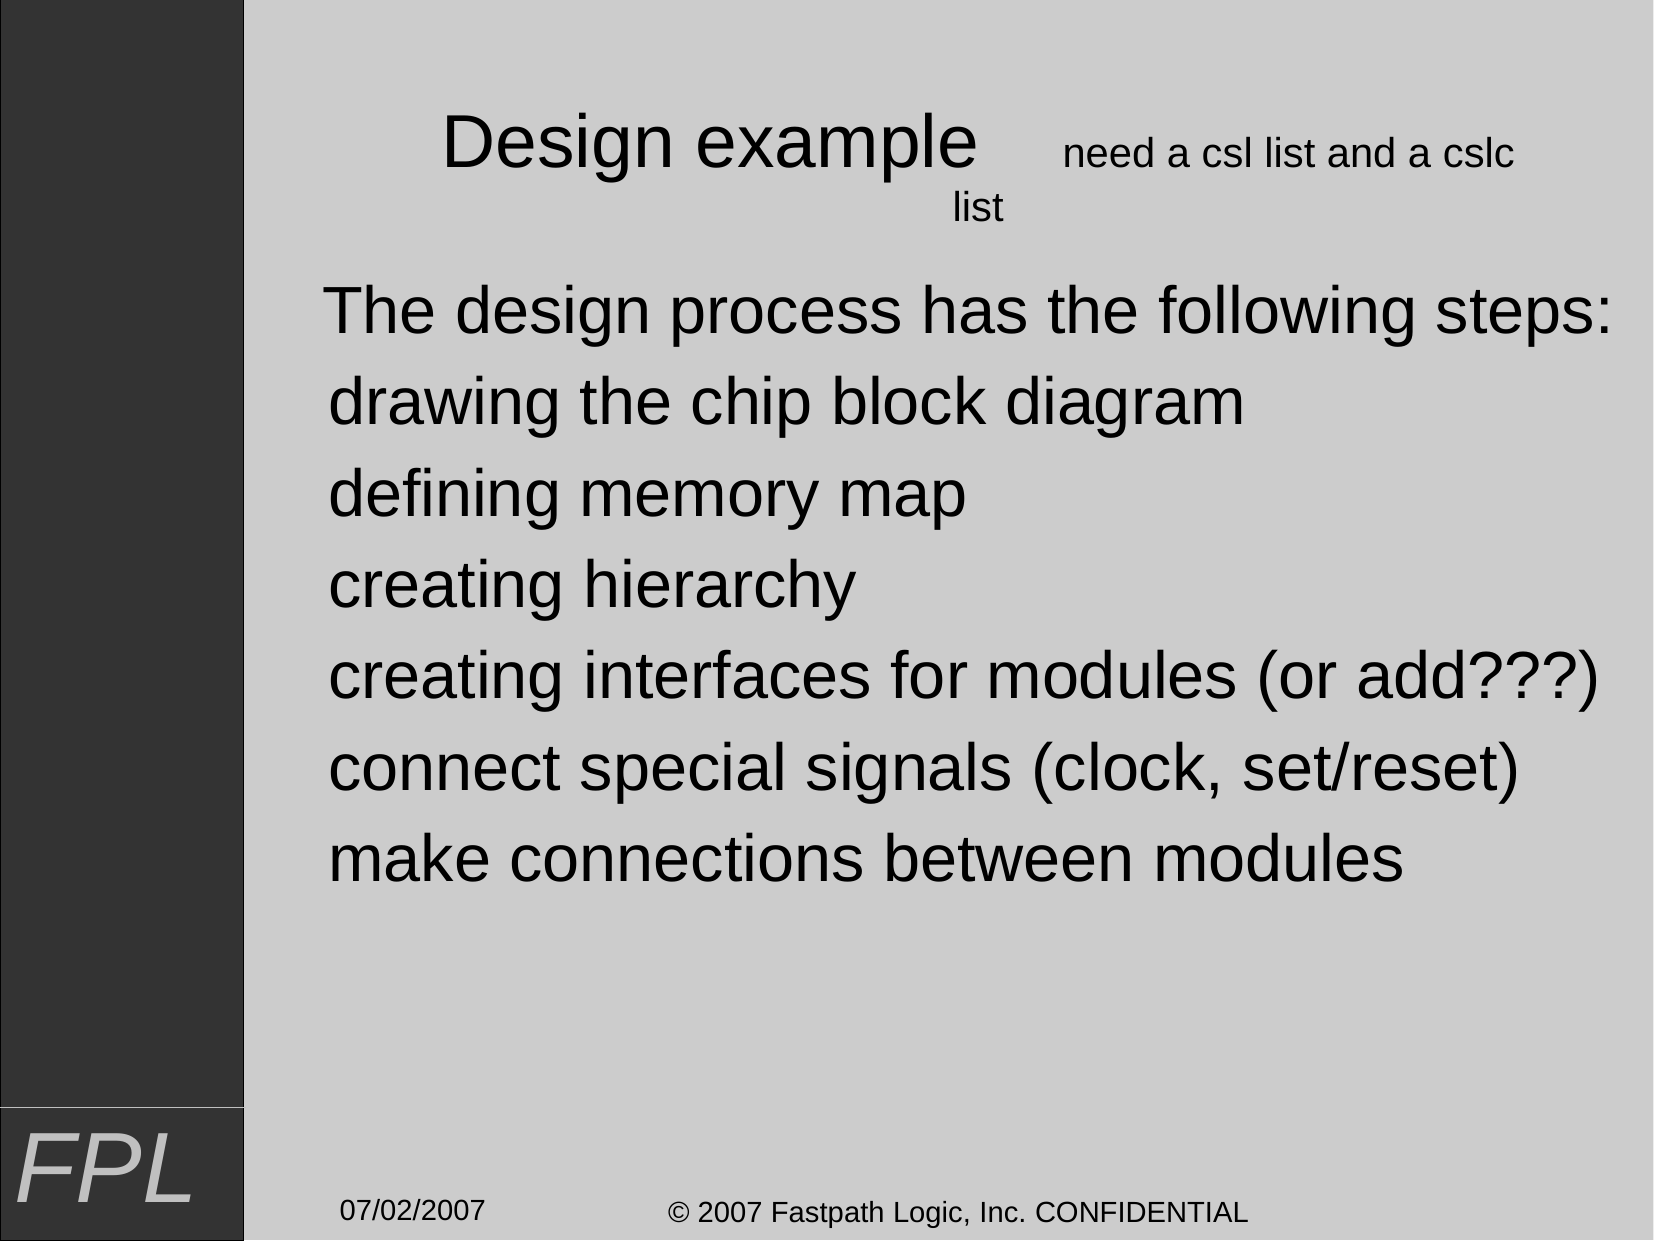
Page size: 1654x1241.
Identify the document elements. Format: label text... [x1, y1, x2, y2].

list The design process has the following steps: drawing the chip block diagram defining memory map creating hierarchy creating interfaces for modules (or add???) connect special signals (clock, set/reset) make connections between modules [322, 272, 1635, 1179]
title Design example need a csl list and a cslc list [427, 57, 1530, 272]
